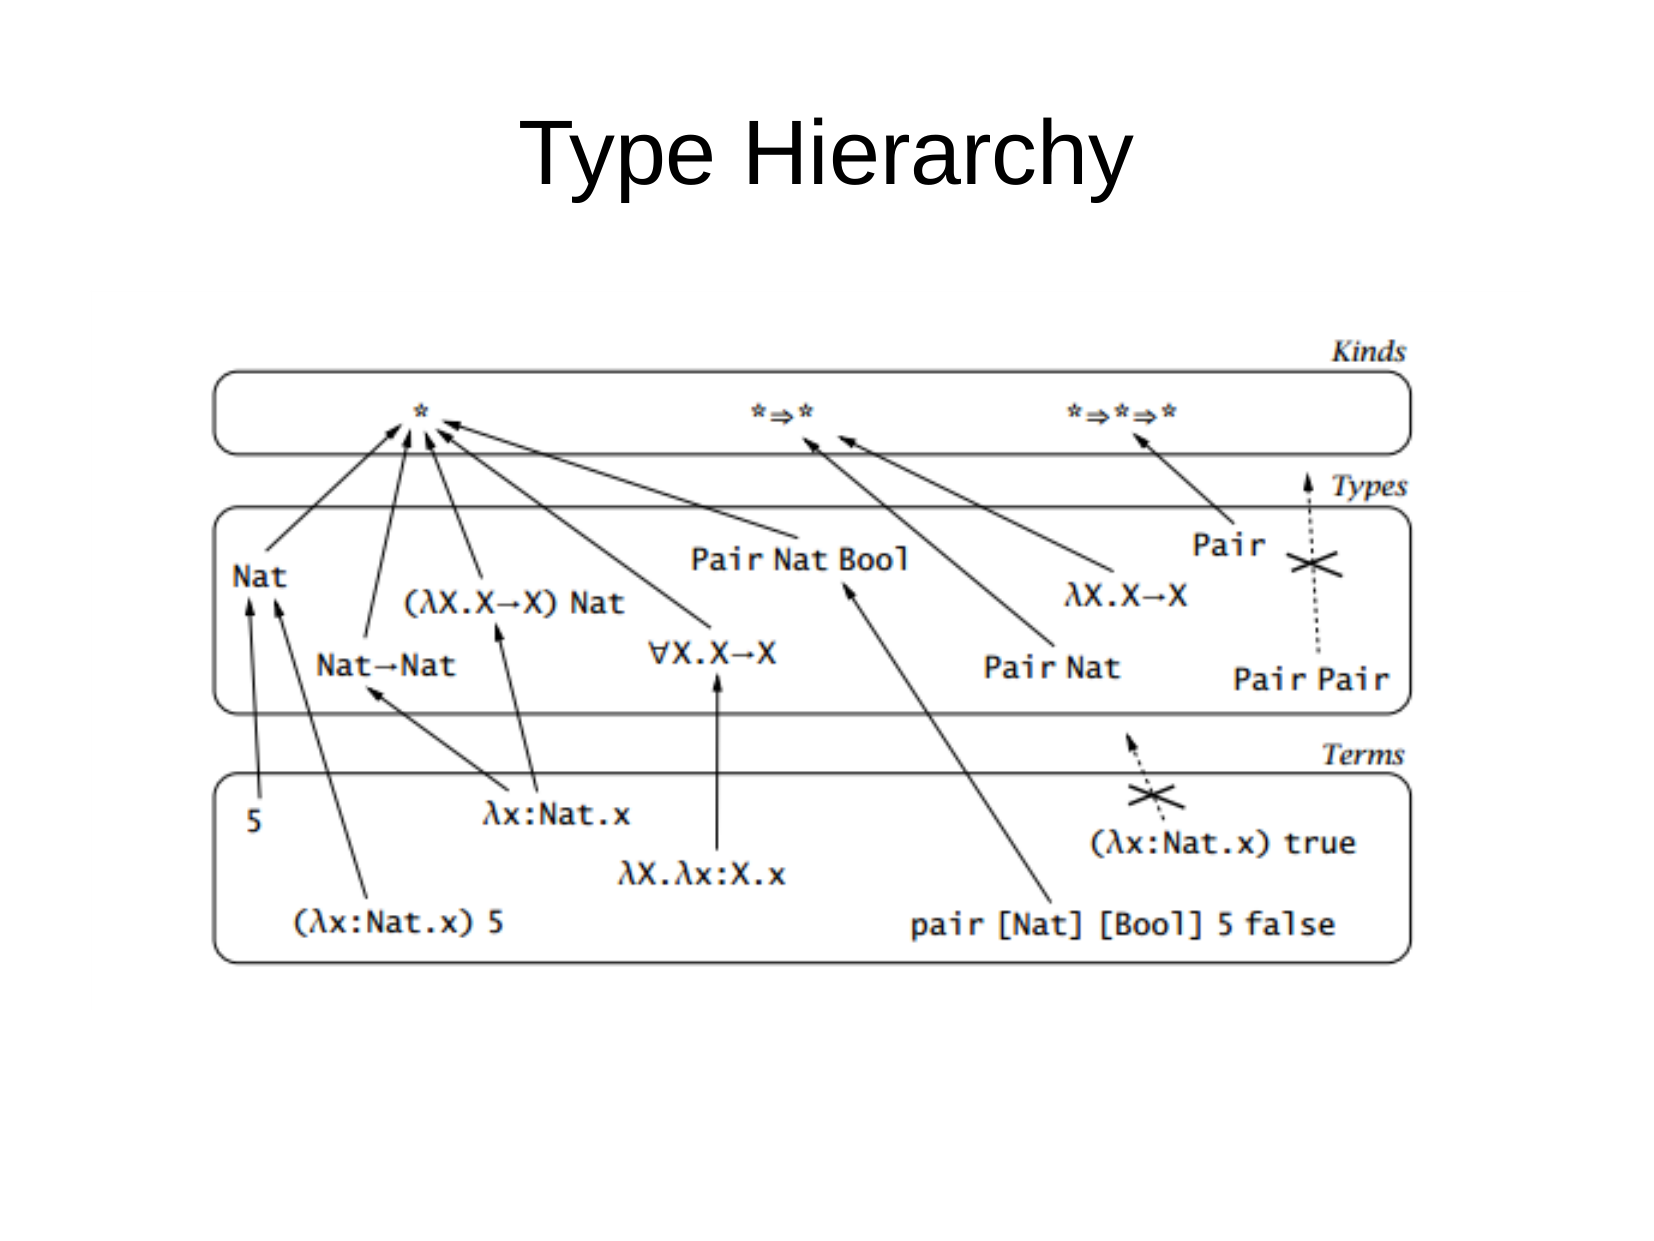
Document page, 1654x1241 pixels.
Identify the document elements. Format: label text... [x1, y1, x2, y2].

title Type Hierarchy [82, 49, 1571, 257]
picture [90, 290, 1530, 1010]
